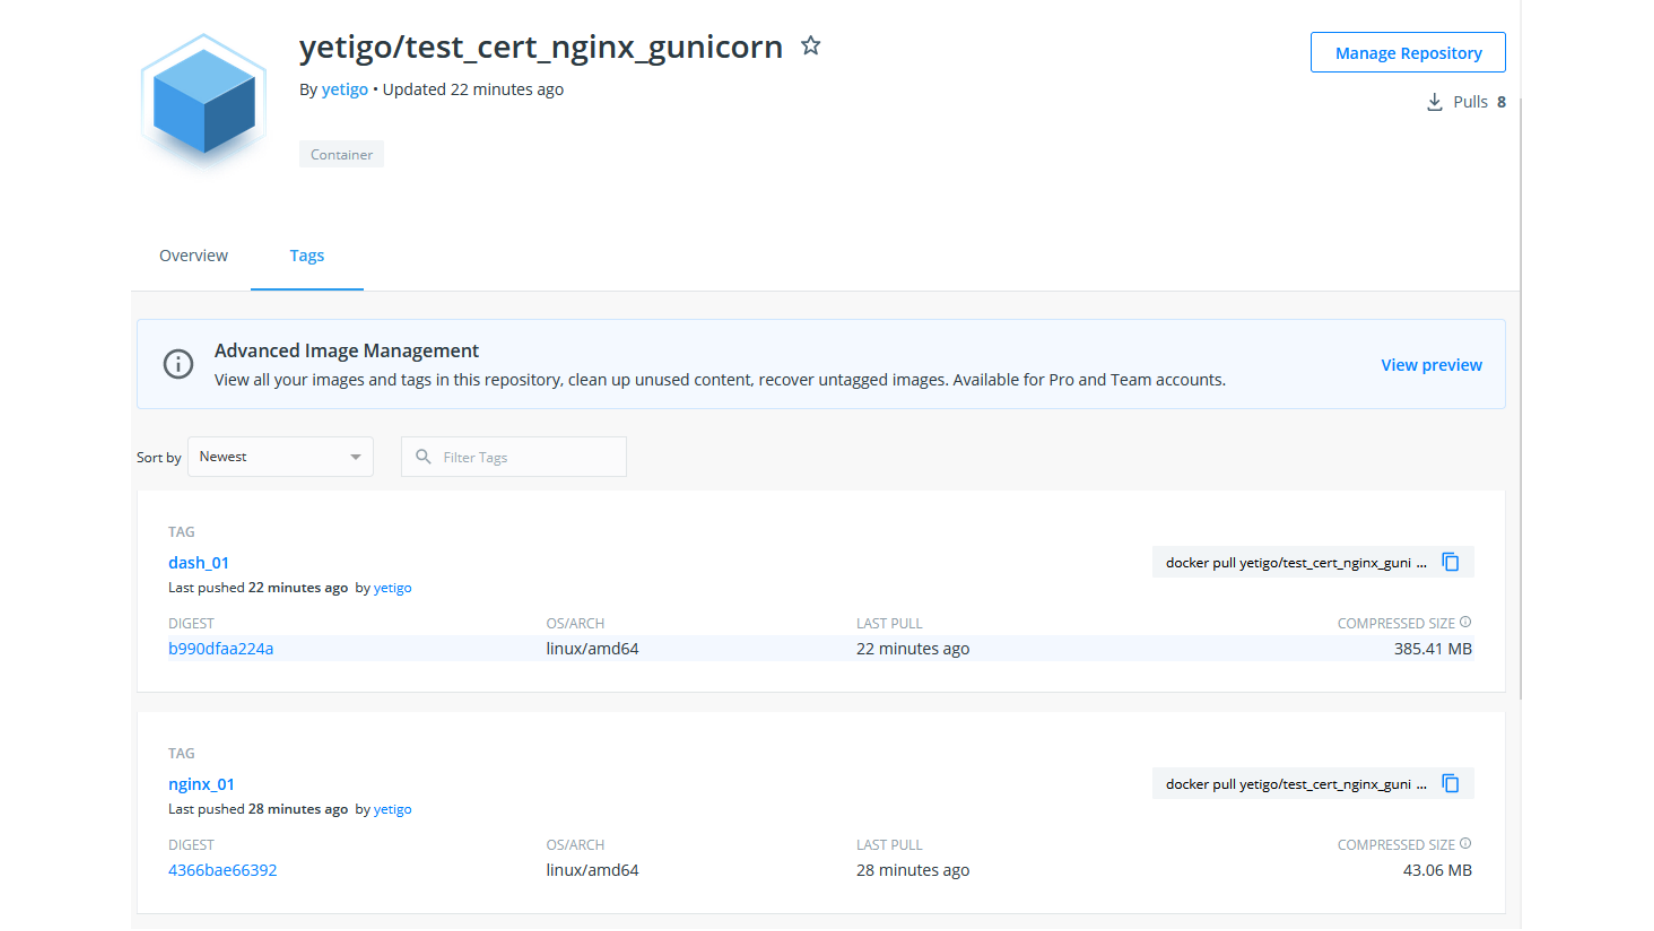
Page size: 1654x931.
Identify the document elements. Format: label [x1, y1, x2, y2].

picture [131, 0, 1522, 929]
